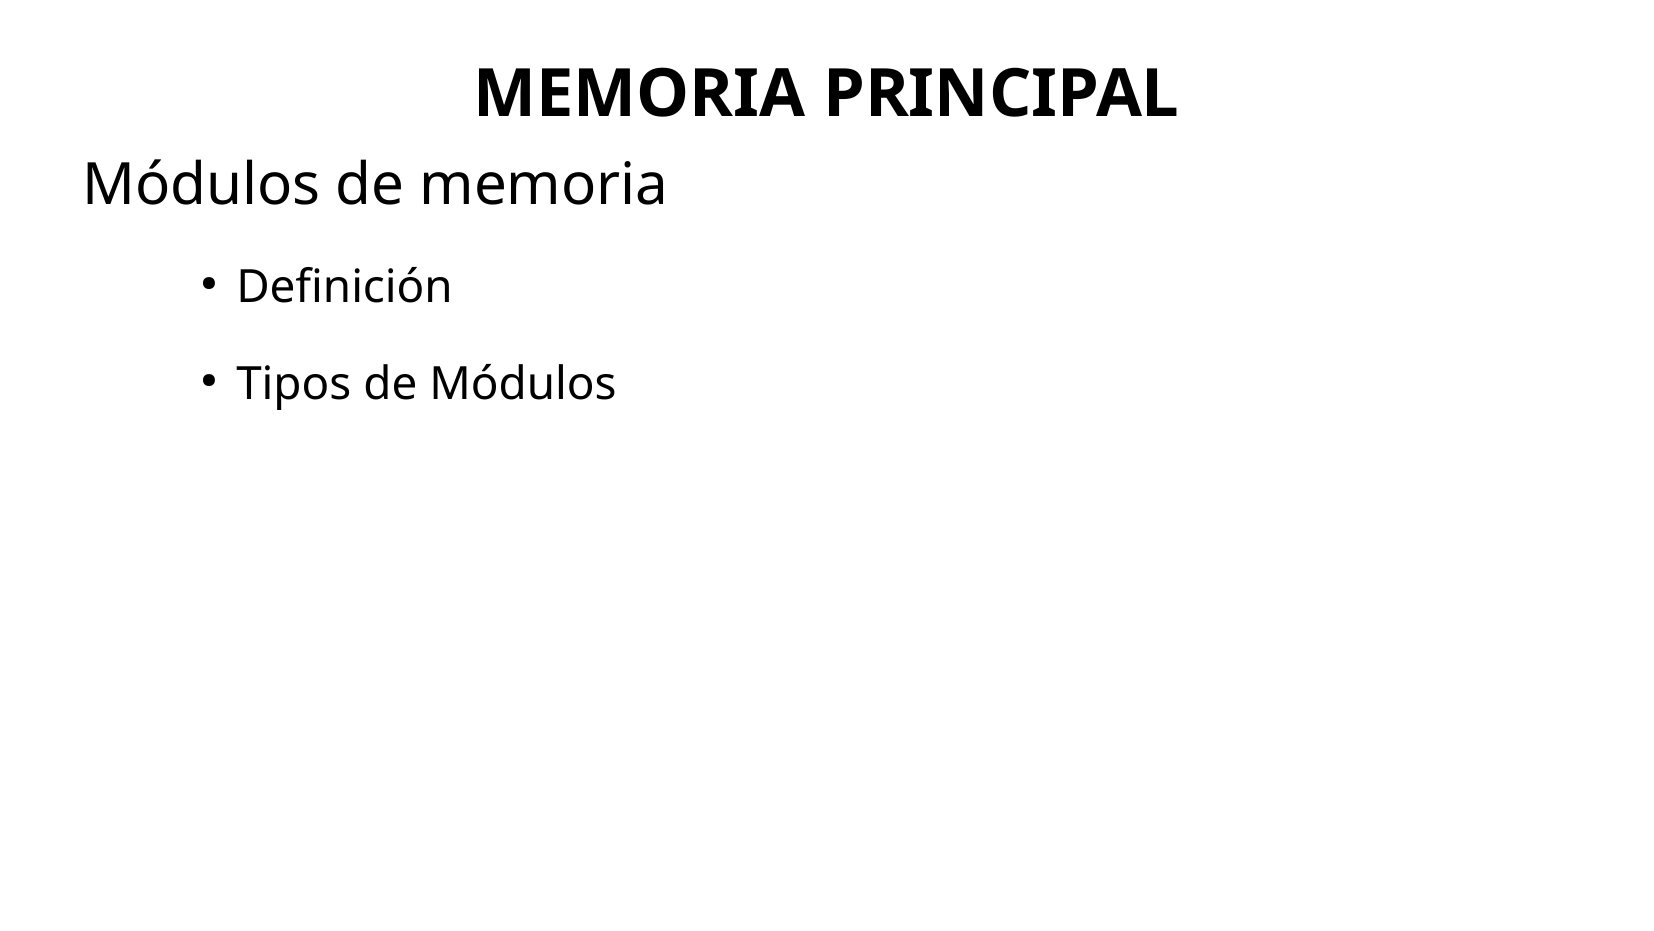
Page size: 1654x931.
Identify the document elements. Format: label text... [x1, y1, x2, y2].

title MEMORIA PRINCIPAL [82, 37, 1571, 147]
subtitle Módulos de memoria Definición Tipos de Módulos [82, 147, 1571, 827]
